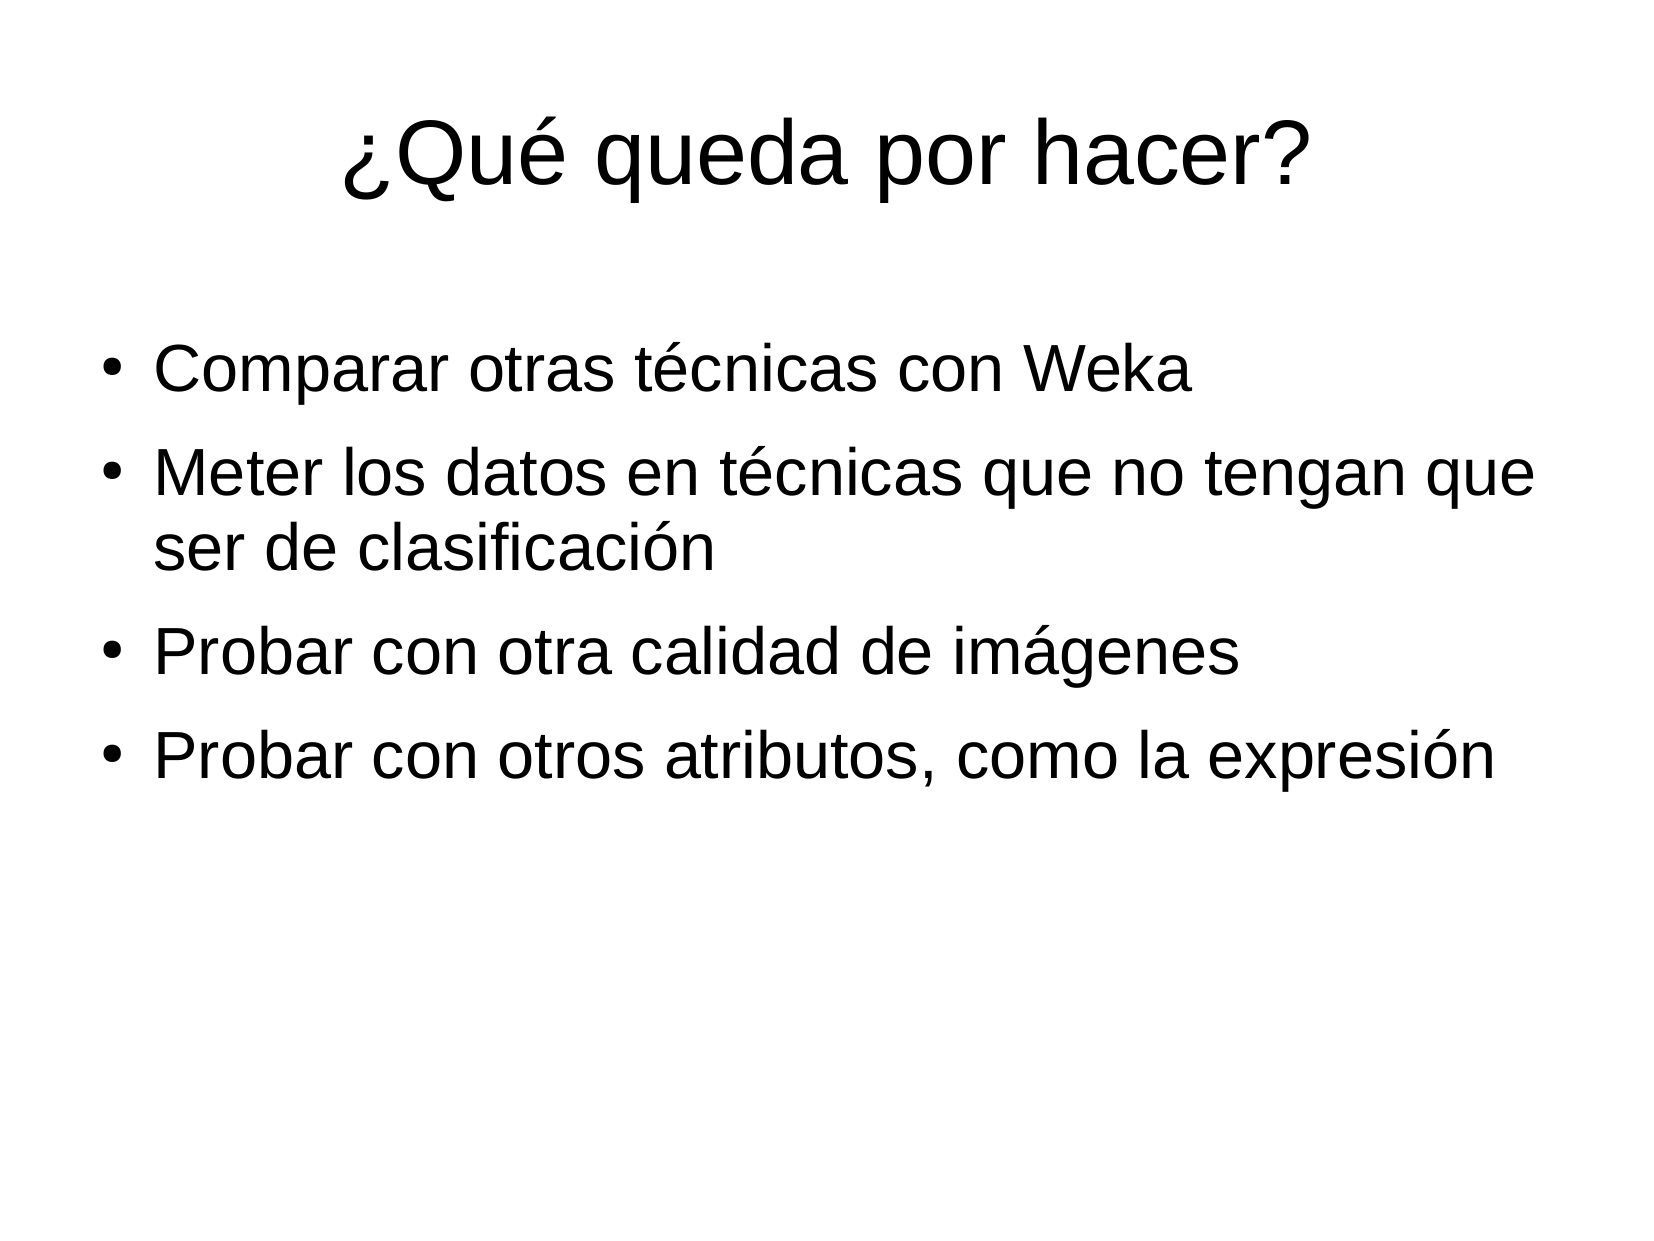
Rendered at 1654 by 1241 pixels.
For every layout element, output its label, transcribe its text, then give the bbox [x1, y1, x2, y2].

list Comparar otras técnicas con Weka Meter los datos en técnicas que no tengan que ser de clasificación Probar con otra calidad de imágenes Probar con otros atributos, como la expresión [82, 330, 1571, 1050]
title ¿Qué queda por hacer? [82, 49, 1571, 257]
